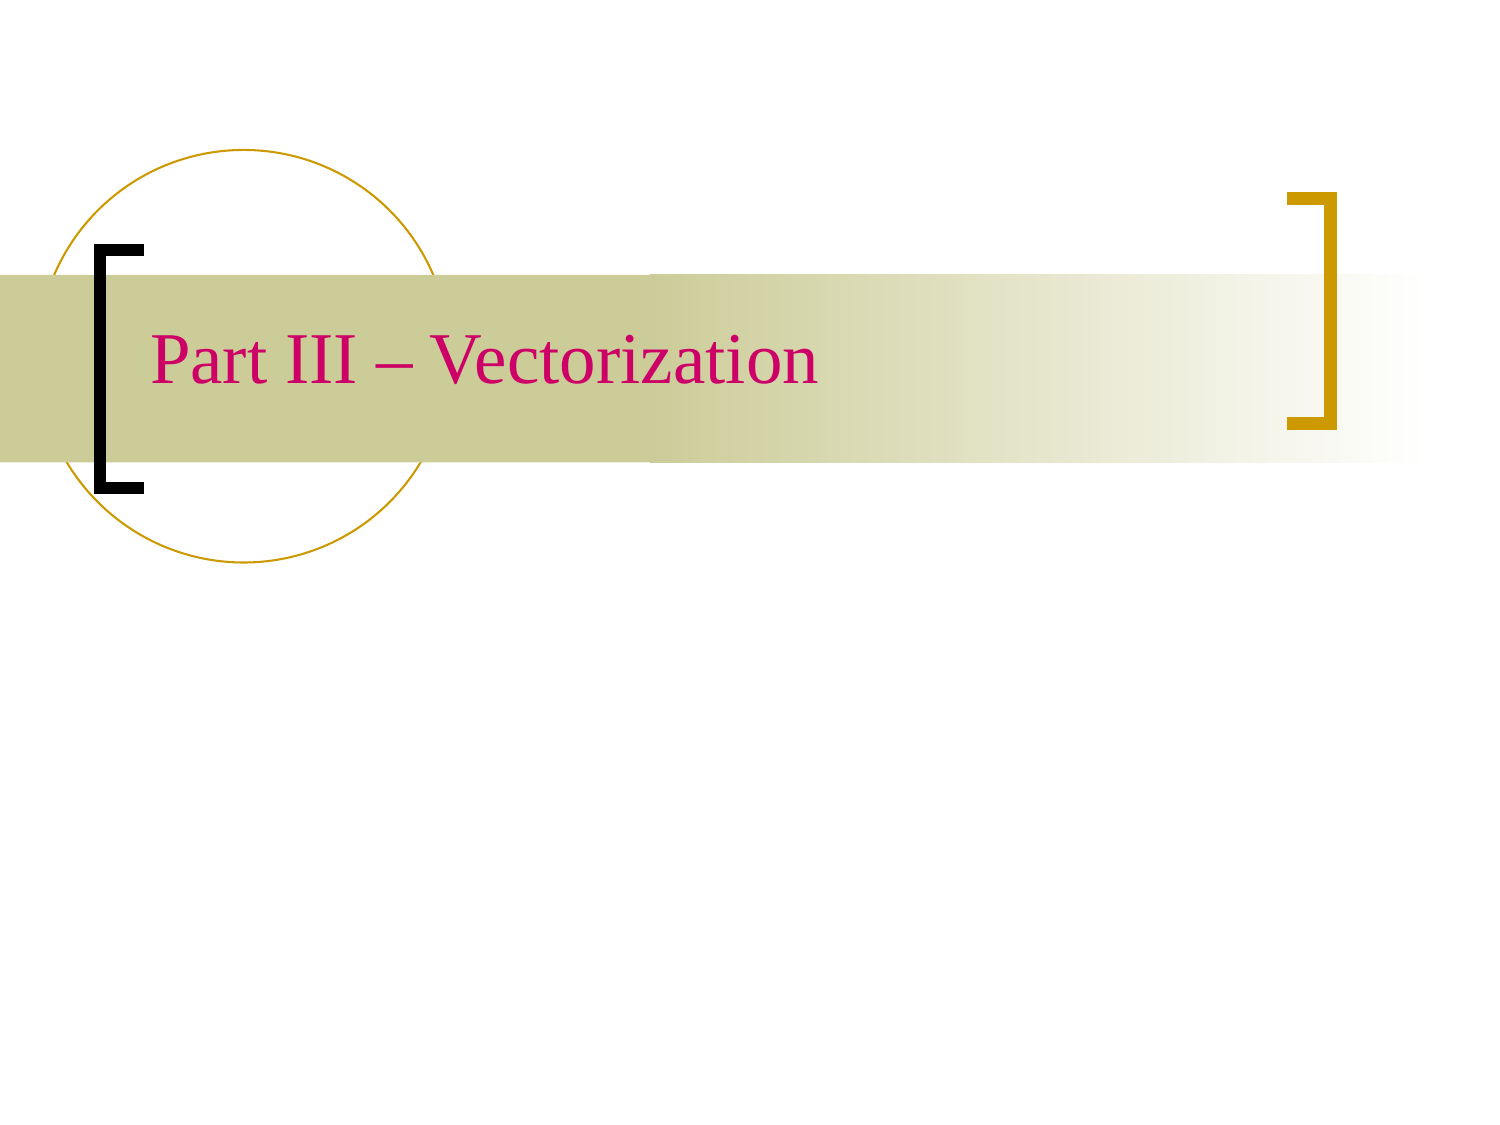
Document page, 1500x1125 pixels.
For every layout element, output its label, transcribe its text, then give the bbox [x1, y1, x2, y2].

title Part III – Vectorization [135, 272, 1298, 536]
